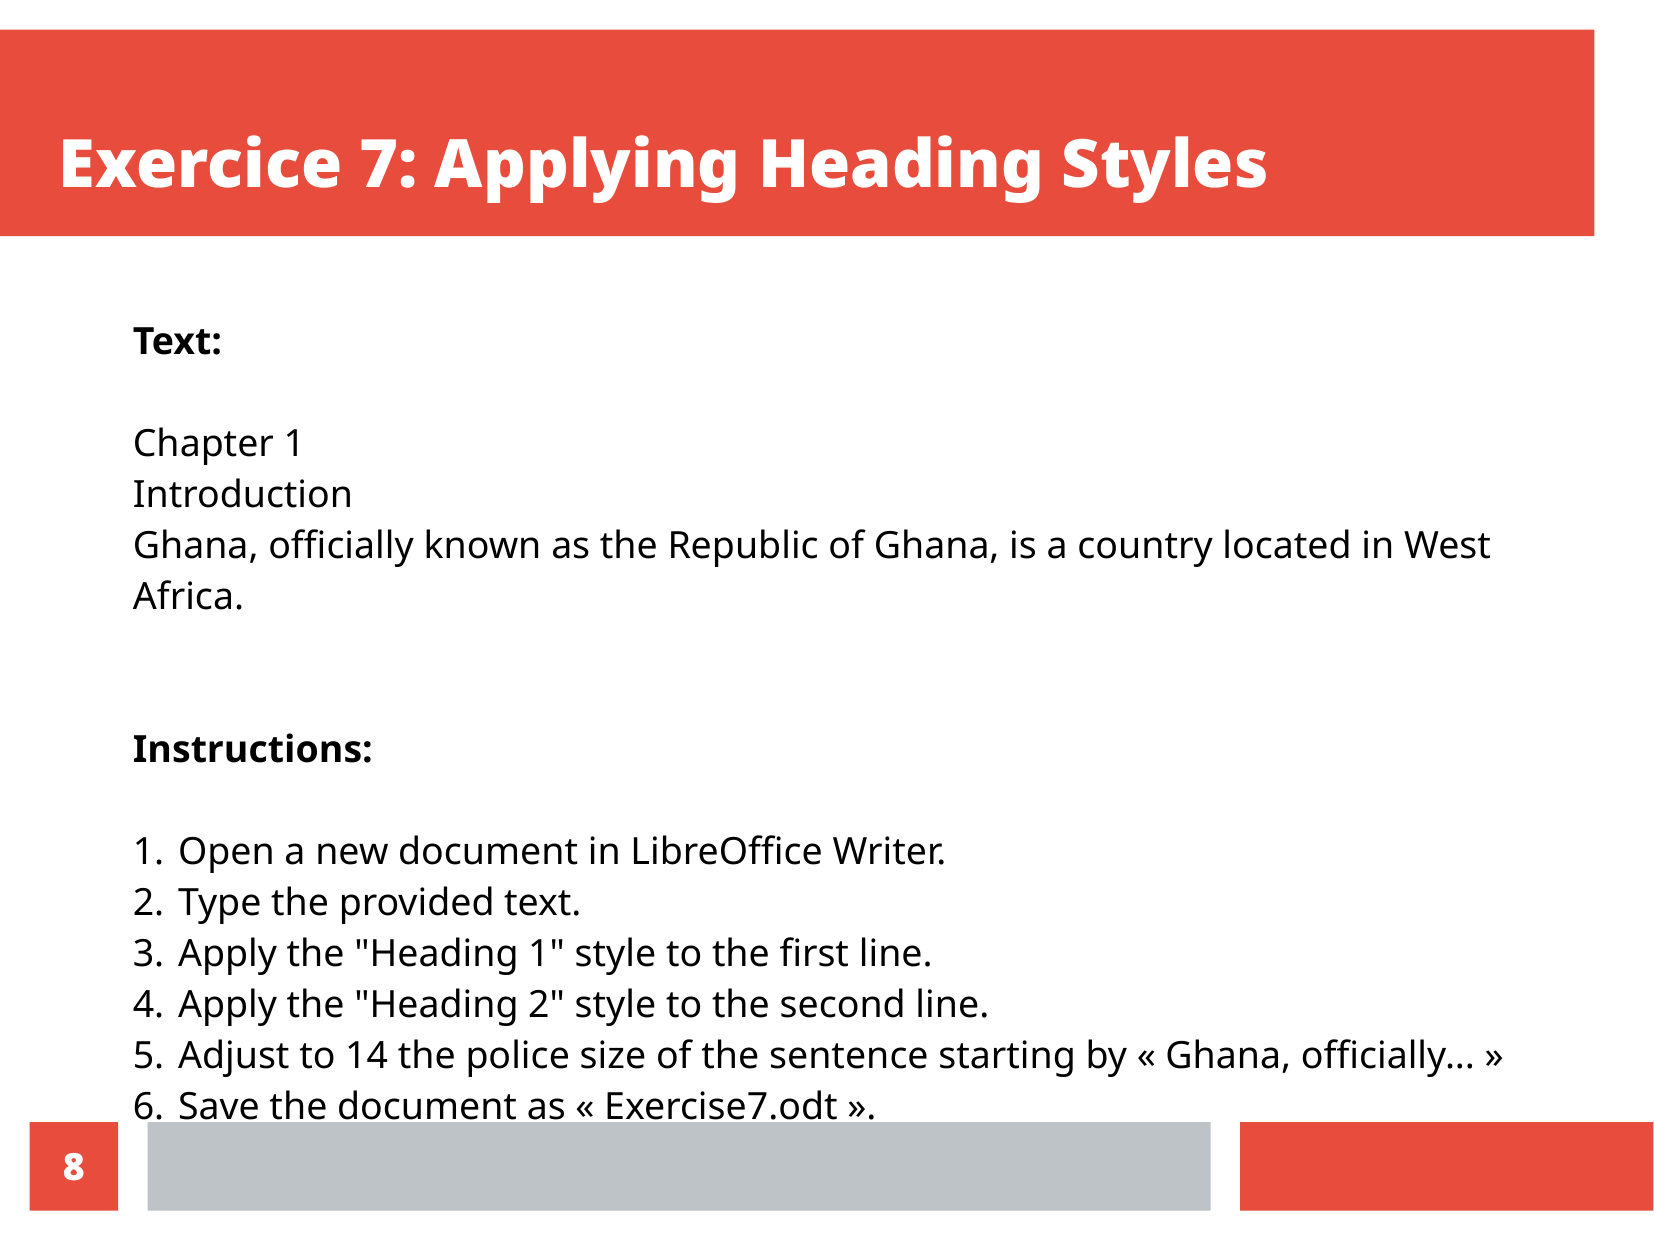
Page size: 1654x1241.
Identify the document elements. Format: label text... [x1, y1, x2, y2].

text_box Text: Chapter 1 Introduction Ghana, officially known as the Republic of Ghana, is a country located in West Africa. Instructions: Open a new document in LibreOffice Writer. Type the provided text. Apply the "Heading 1" style to the first line. Apply the "Heading 2" style to the second line. Adjust to 14 the police size of the sentence starting by « Ghana, officially... » Save the document as « Exercise7.odt ». [118, 307, 1536, 1062]
title Exercice 7: Applying Heading Styles [59, 59, 1595, 207]
